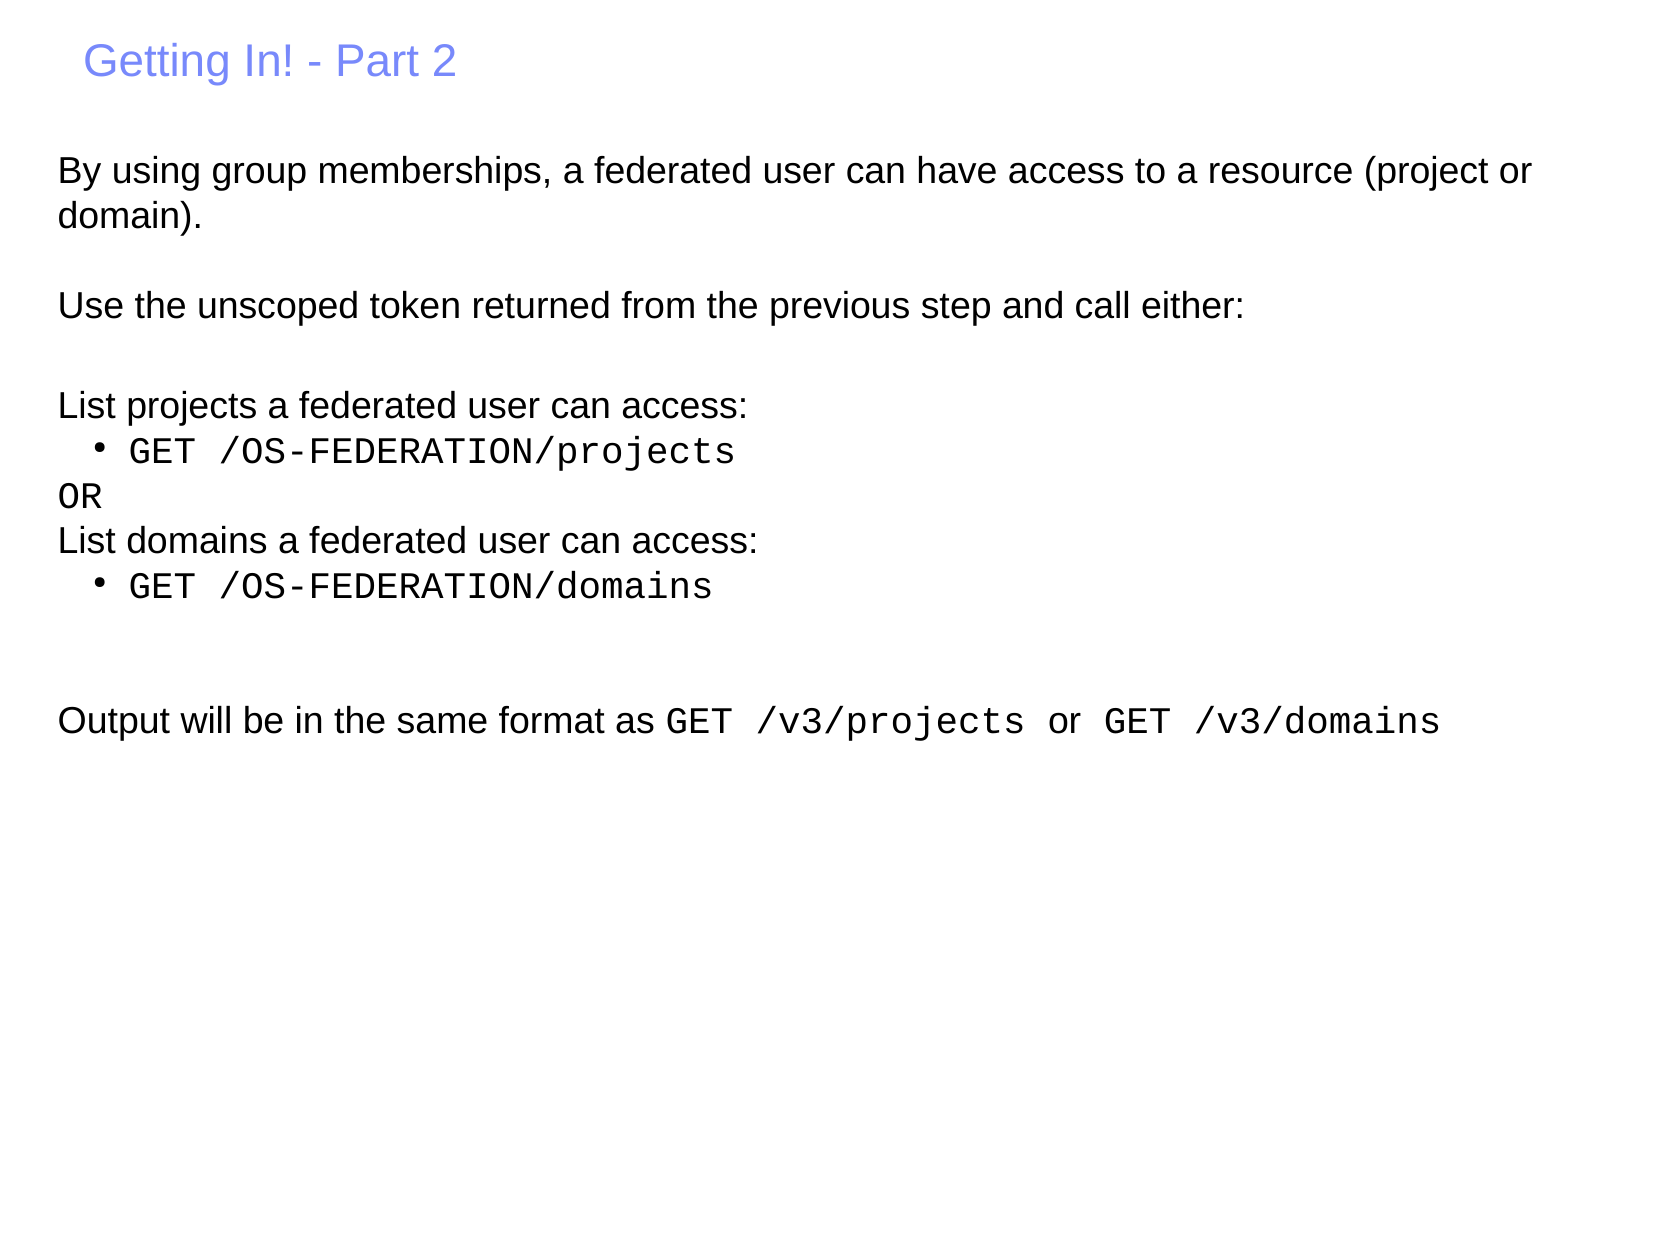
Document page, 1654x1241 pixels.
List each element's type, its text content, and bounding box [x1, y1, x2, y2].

text_box Getting In! - Part 2 [32, 29, 1604, 101]
text_box By using group memberships, a federated user can have access to a resource (project or domain). Use the unscoped token returned from the previous step and call either: List projects a federated user can access: GET /OS-FEDERATION/projects OR List domains a federated user can access: GET /OS-FEDERATION/domains Output will be in the same format as GET /v3/projects or GET /v3/domains [42, 138, 1654, 749]
